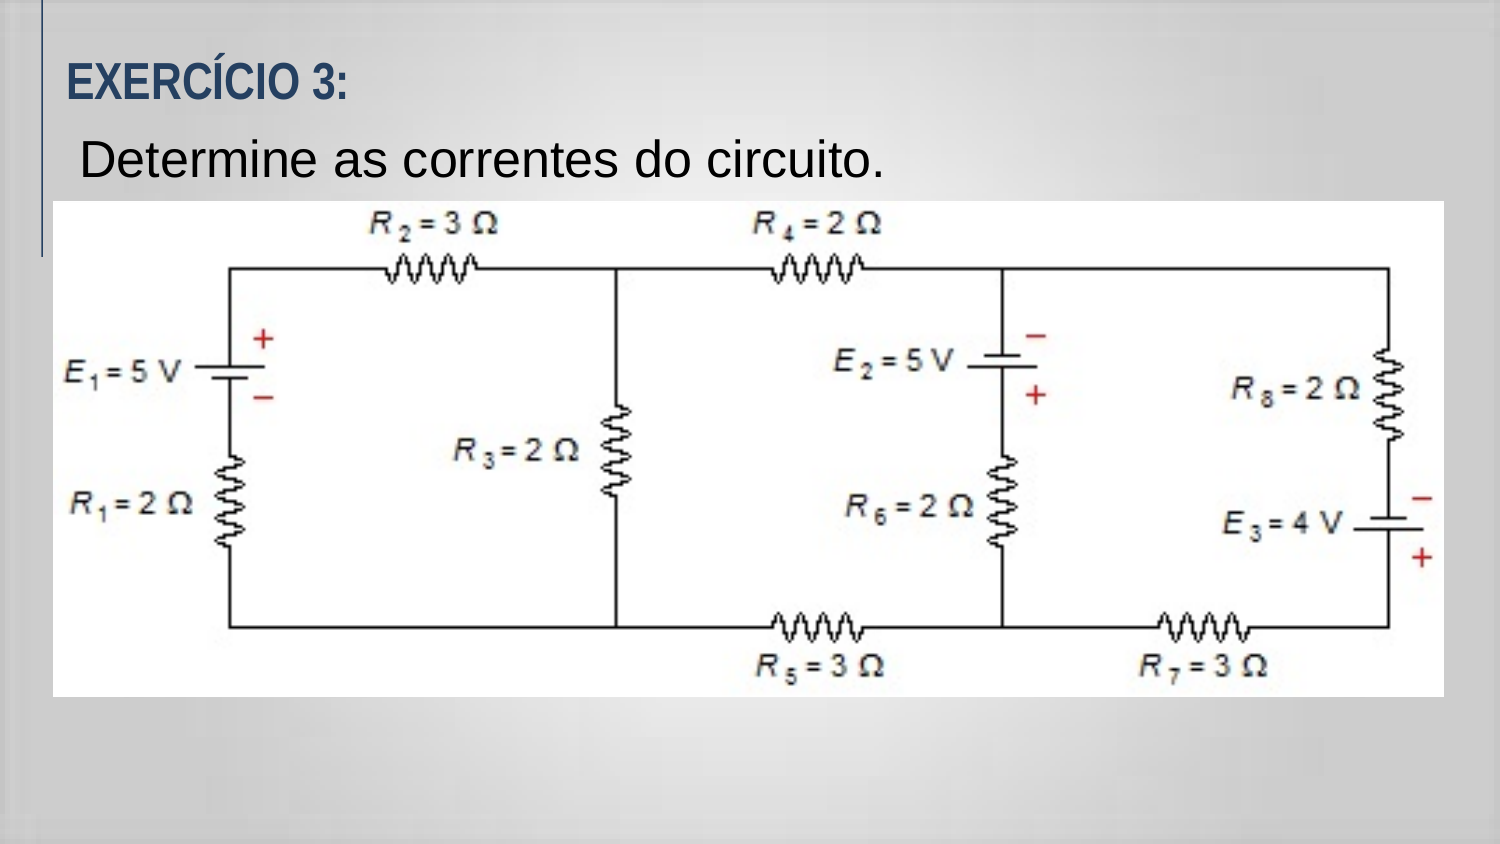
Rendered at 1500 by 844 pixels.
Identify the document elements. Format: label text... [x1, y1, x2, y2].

text_box Determine as correntes do circuito. [64, 123, 1453, 776]
text_box Exercício 3: [65, 48, 1344, 111]
picture [0, 0, 1500, 844]
